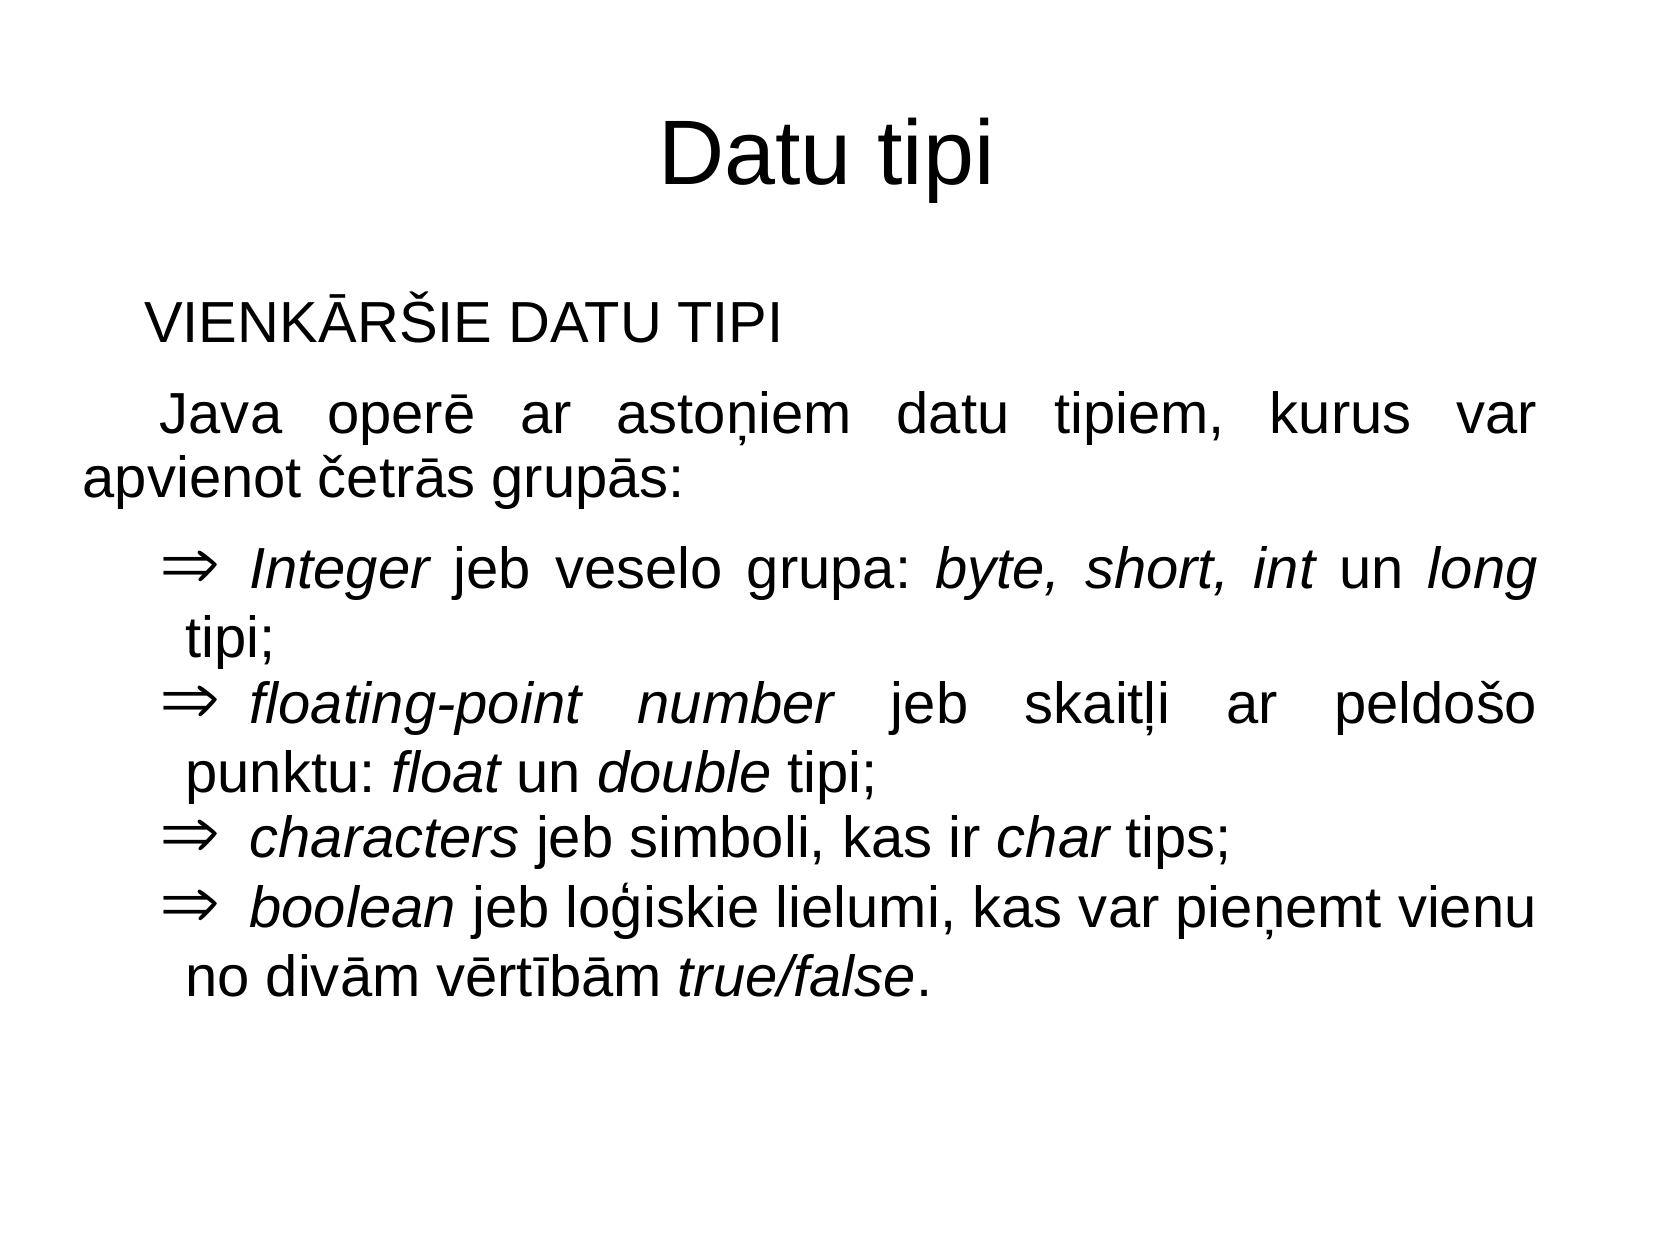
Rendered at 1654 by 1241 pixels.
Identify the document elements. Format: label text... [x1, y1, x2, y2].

title Datu tipi [82, 49, 1571, 257]
list VIENKĀRŠIE DATU TIPI Java operē ar astoņiem datu tipiem, kurus var apvienot četrās grupās:  Integer jeb veselo grupa: byte, short, int un long tipi;  floating-point number jeb skaitļi ar peldošo punktu: float un double tipi;  characters jeb simboli, kas ir char tips;  boolean jeb loģiskie lielumi, kas var pieņemt vienu no divām vērtībām true/false. [82, 290, 1538, 1010]
